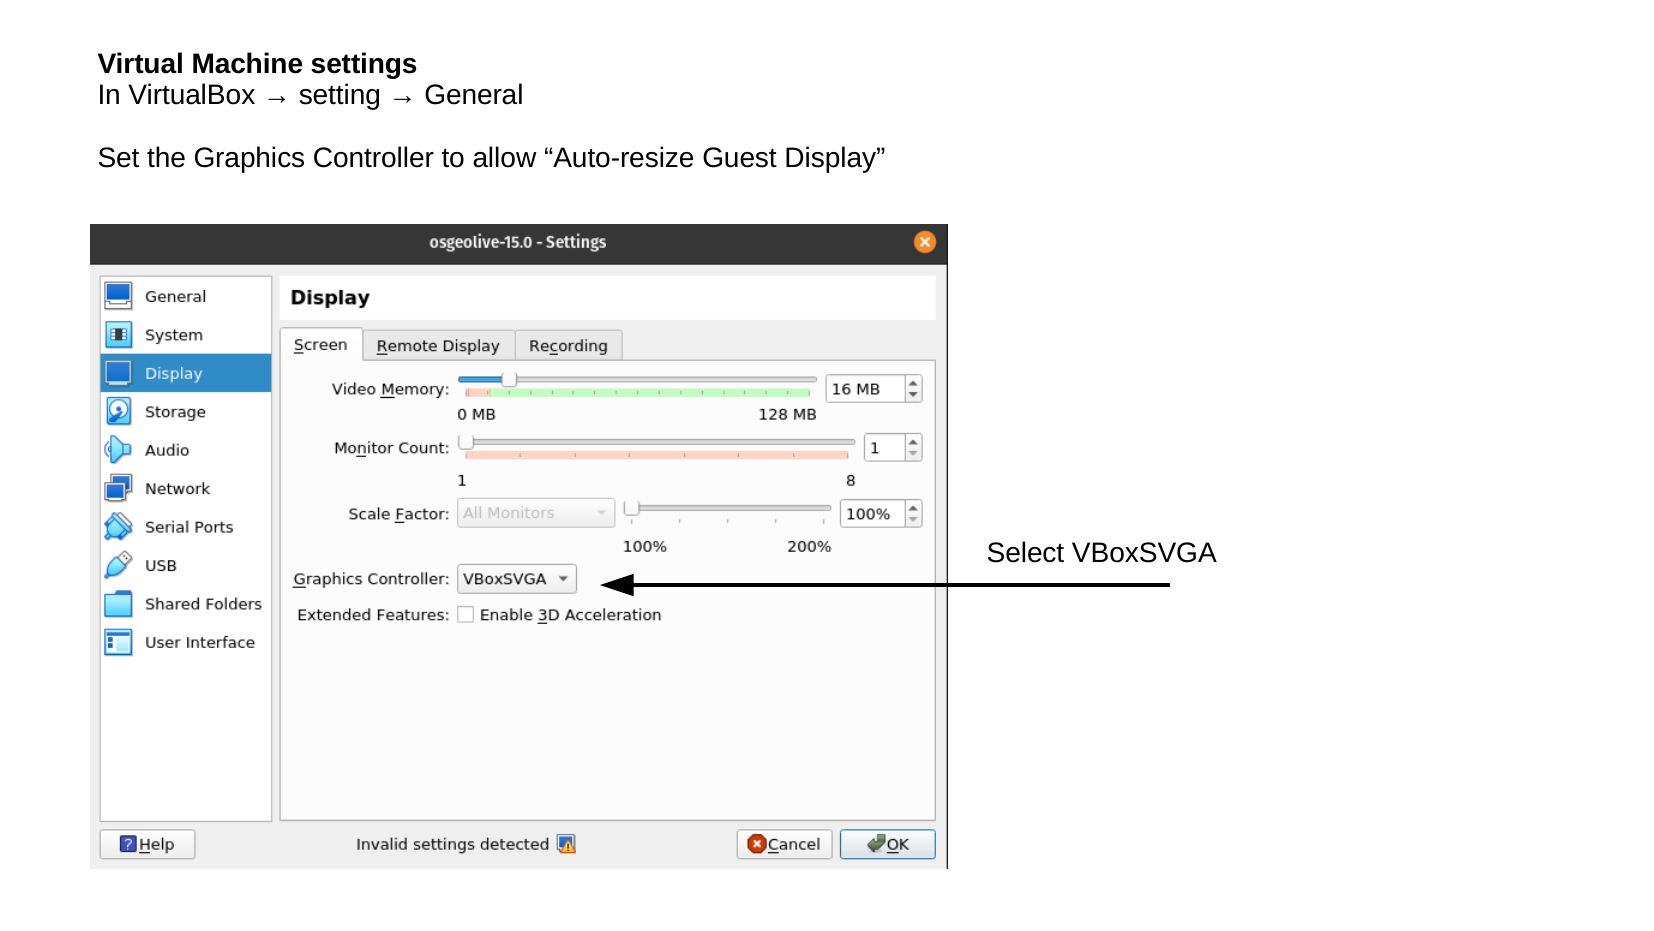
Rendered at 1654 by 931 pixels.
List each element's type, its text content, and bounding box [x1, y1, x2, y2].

picture [90, 224, 948, 869]
text_box Select VBoxSVGA [971, 498, 1426, 607]
text_box Virtual Machine settings In VirtualBox → setting → General Set the Graphics Controller to allow “Auto-resize Guest Display” [82, 40, 1571, 213]
